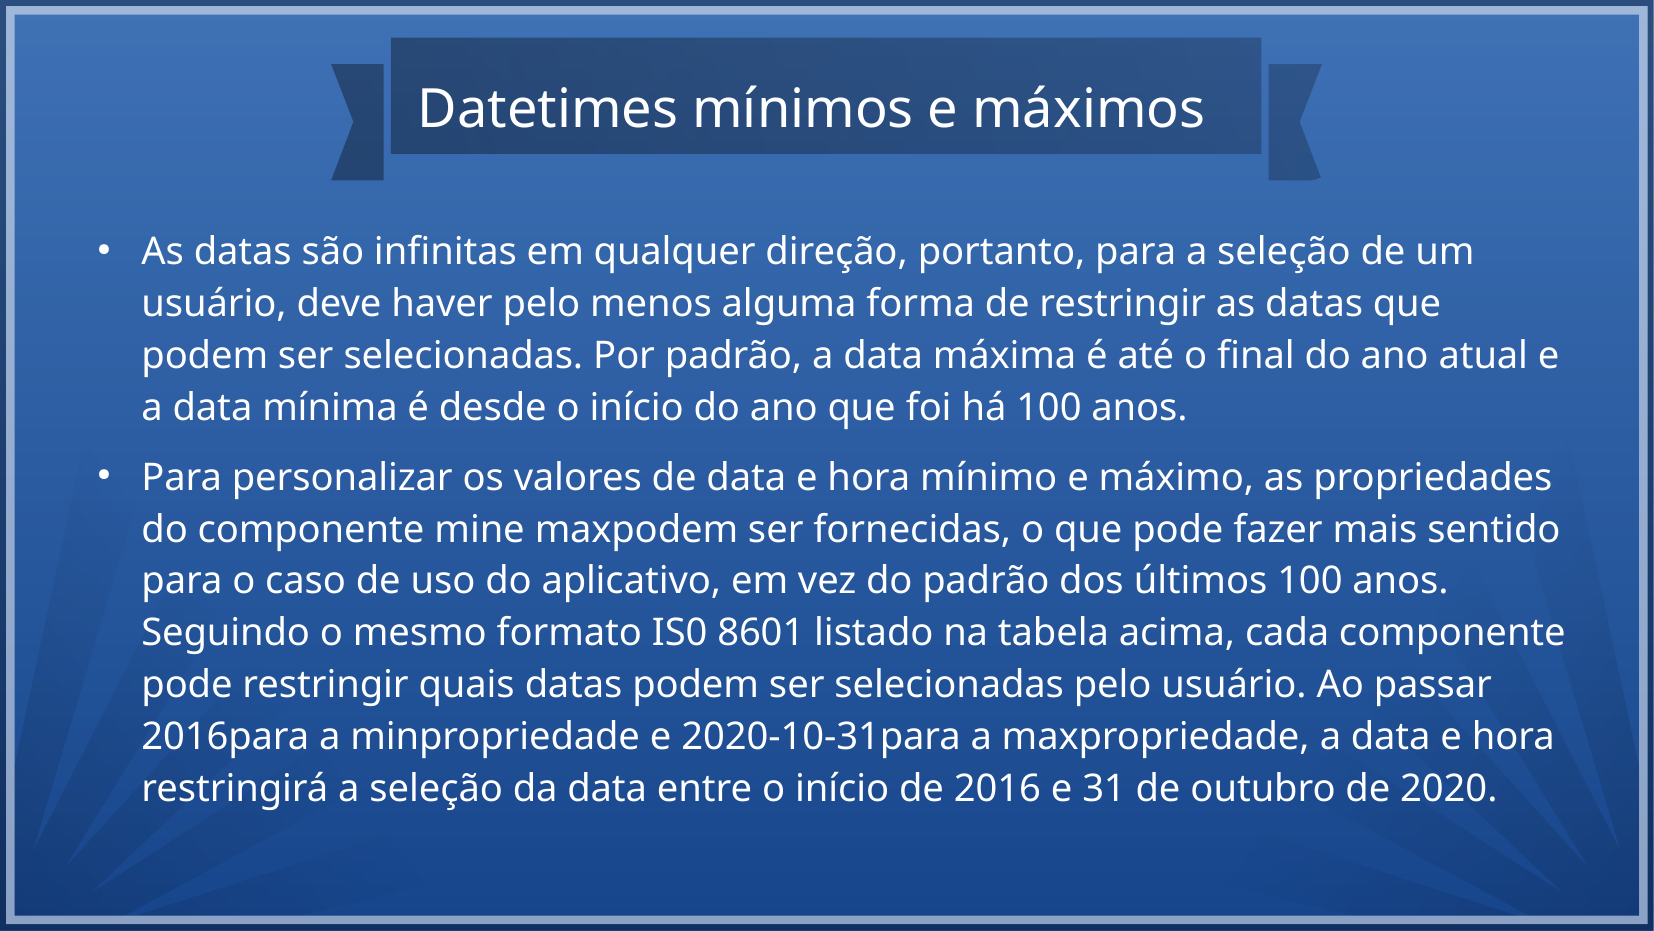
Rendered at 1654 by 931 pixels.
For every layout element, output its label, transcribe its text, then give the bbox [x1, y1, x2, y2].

list As datas são infinitas em qualquer direção, portanto, para a seleção de um usuário, deve haver pelo menos alguma forma de restringir as datas que podem ser selecionadas. Por padrão, a data máxima é até o final do ano atual e a data mínima é desde o início do ano que foi há 100 anos. Para personalizar os valores de data e hora mínimo e máximo, as propriedades do componente mine maxpodem ser fornecidas, o que pode fazer mais sentido para o caso de uso do aplicativo, em vez do padrão dos últimos 100 anos. Seguindo o mesmo formato IS0 8601 listado na tabela acima, cada componente pode restringir quais datas podem ser selecionadas pelo usuário. Ao passar 2016para a minpropriedade e 2020-10-31para a maxpropriedade, a data e hora restringirá a seleção da data entre o início de 2016 e 31 de outubro de 2020. [82, 224, 1571, 848]
title Datetimes mínimos e máximos [383, 29, 1241, 183]
